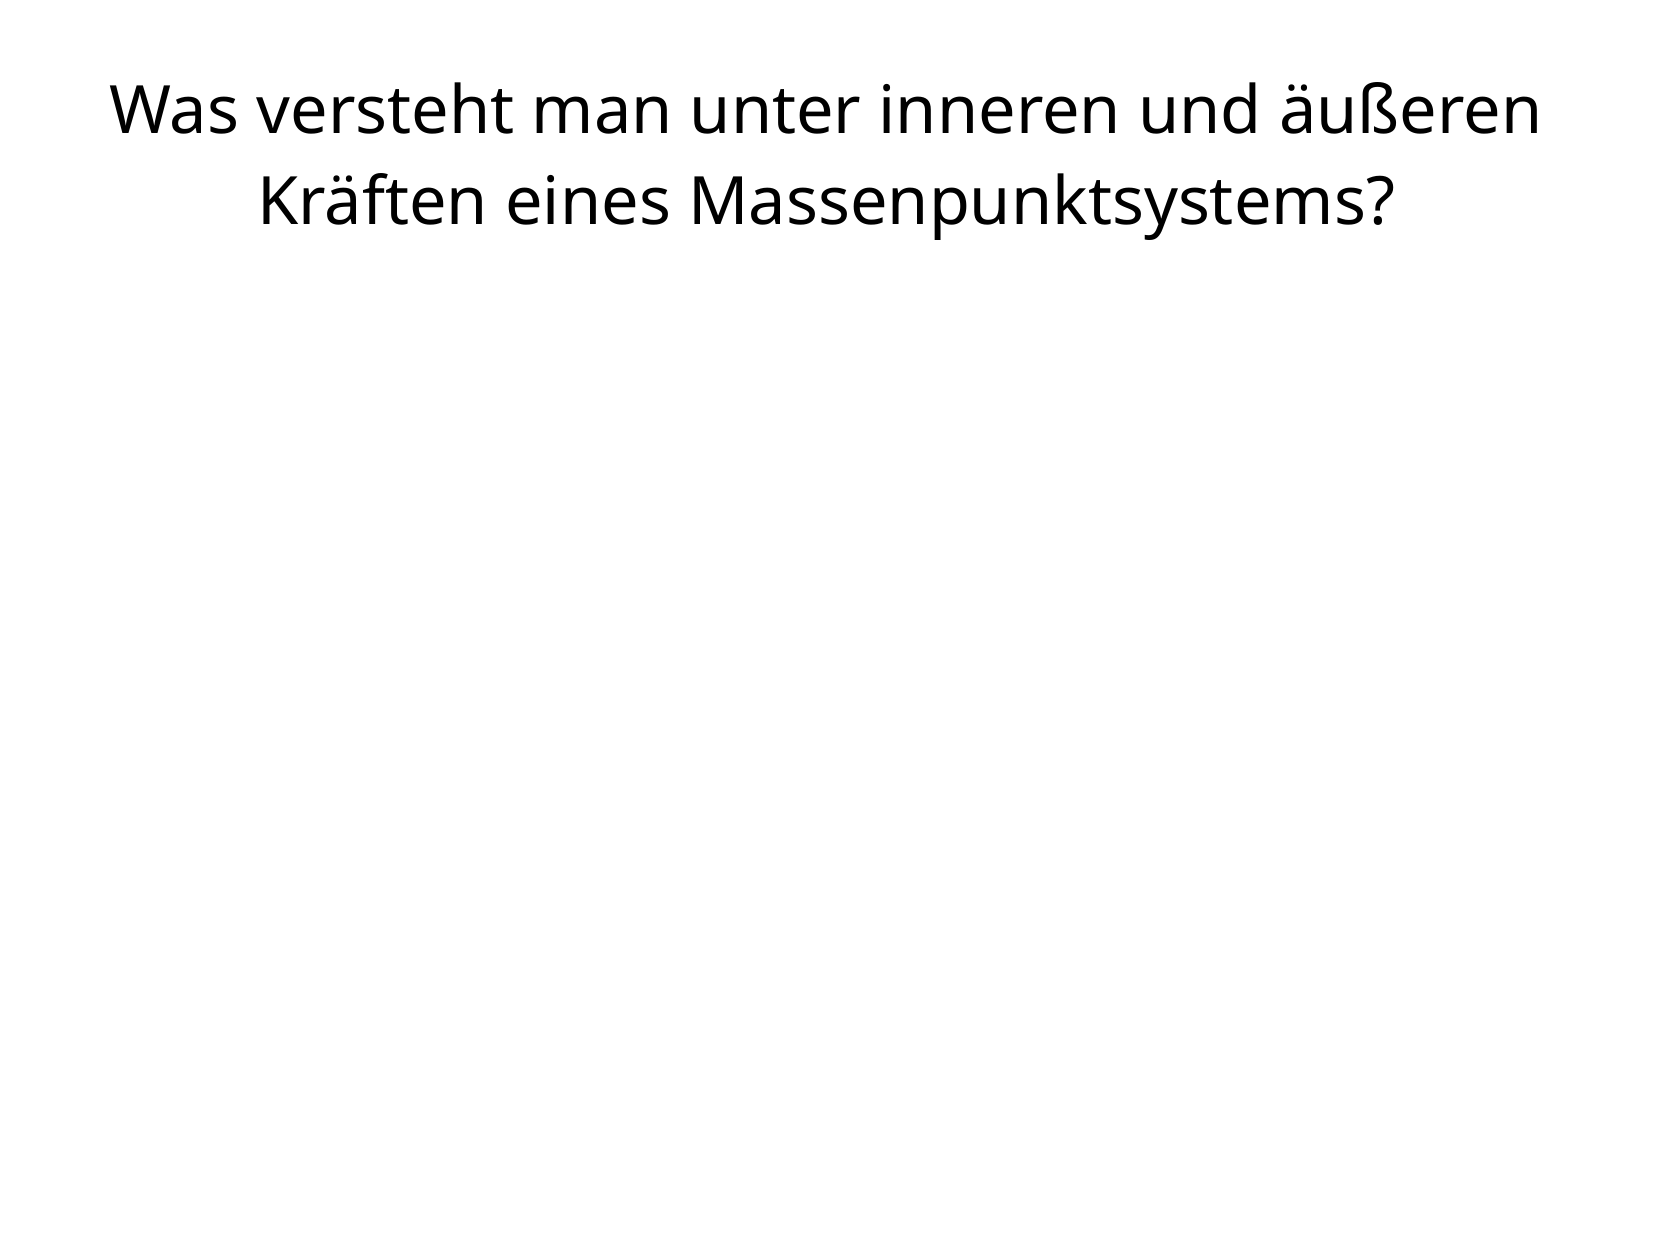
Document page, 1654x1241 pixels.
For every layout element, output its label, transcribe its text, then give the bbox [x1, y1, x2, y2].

title Was versteht man unter inneren und äußeren Kräften eines Massenpunktsystems? [82, 49, 1571, 257]
